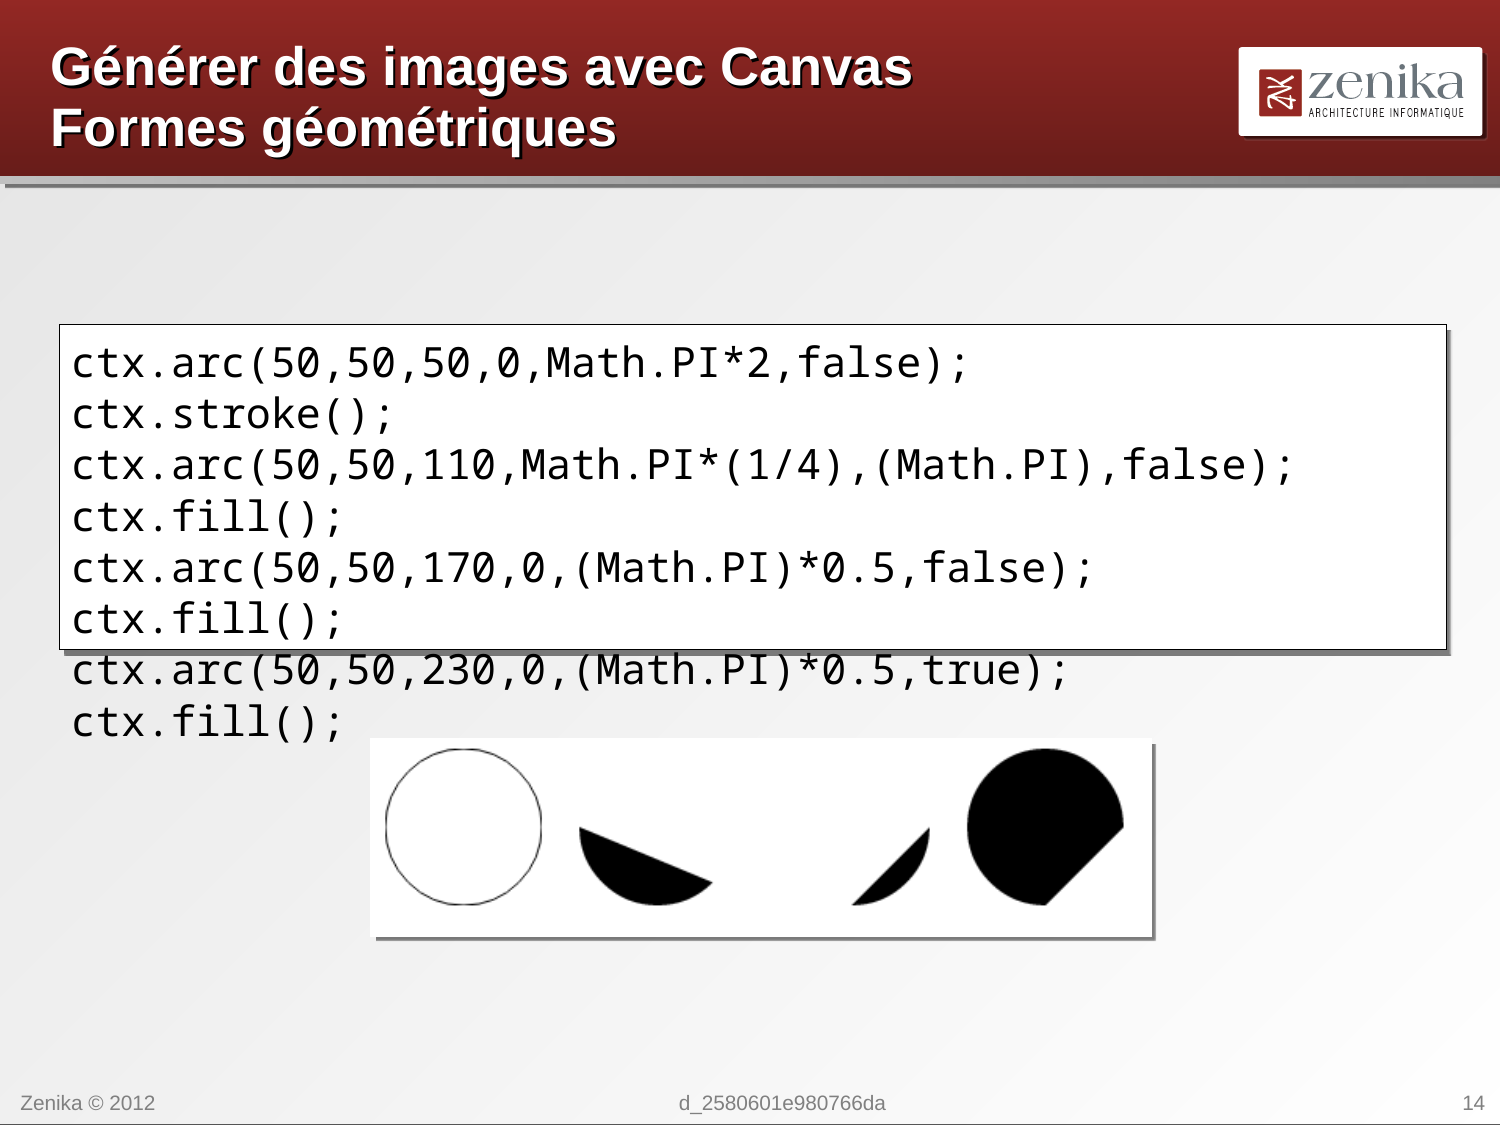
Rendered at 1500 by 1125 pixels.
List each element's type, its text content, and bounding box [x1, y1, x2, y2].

picture [1257, 58, 1464, 125]
list [50, 249, 1435, 1079]
title Générer des images avec Canvas Formes géométriques [50, 15, 1206, 180]
picture [370, 738, 1152, 937]
text_box ctx.arc(50,50,50,0,Math.PI*2,false); ctx.stroke(); ctx.arc(50,50,110,Math.PI*(1/4),(Math.PI),false); ctx.fill(); ctx.arc(50,50,170,0,(Math.PI)*0.5,false); ctx.fill(); ctx.arc(50,50,230,0,(Math.PI)*0.5,true); ctx.fill(); [59, 324, 1447, 650]
